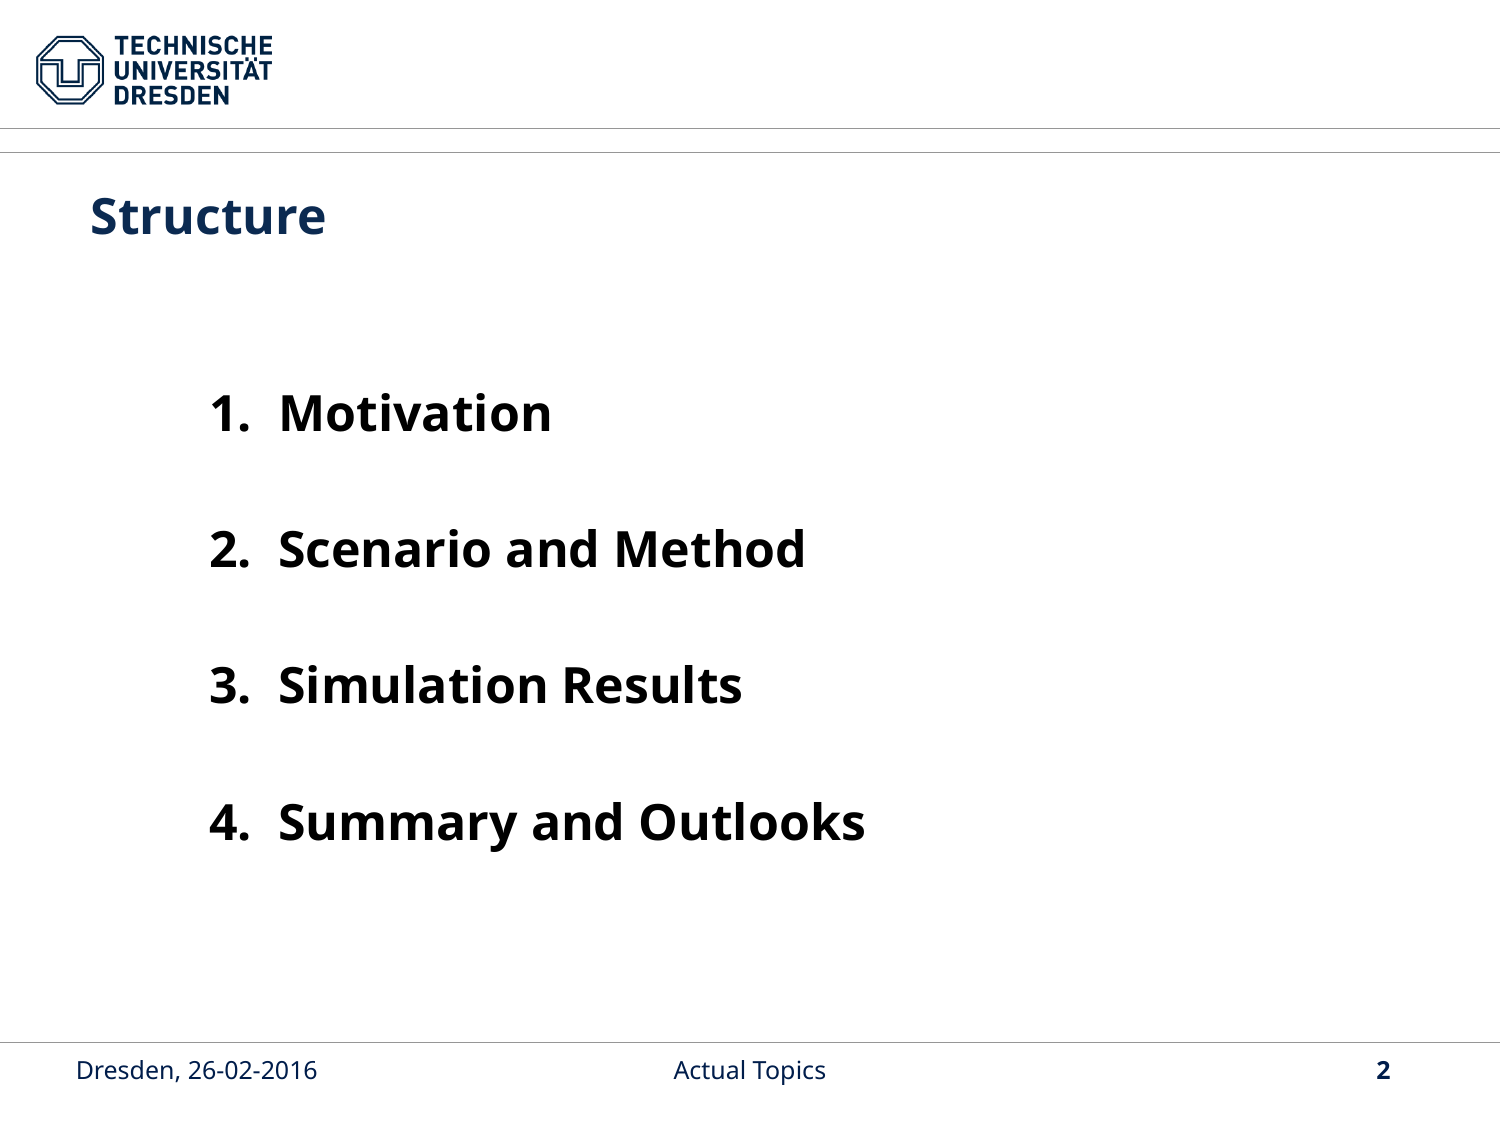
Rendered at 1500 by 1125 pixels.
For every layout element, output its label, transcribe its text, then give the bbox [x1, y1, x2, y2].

text_box 1. Motivation 2. Scenario and Method 3. Simulation Results 4. Summary and Outlooks [194, 370, 1306, 825]
title Structure [90, 182, 1410, 246]
picture [35, 35, 272, 105]
